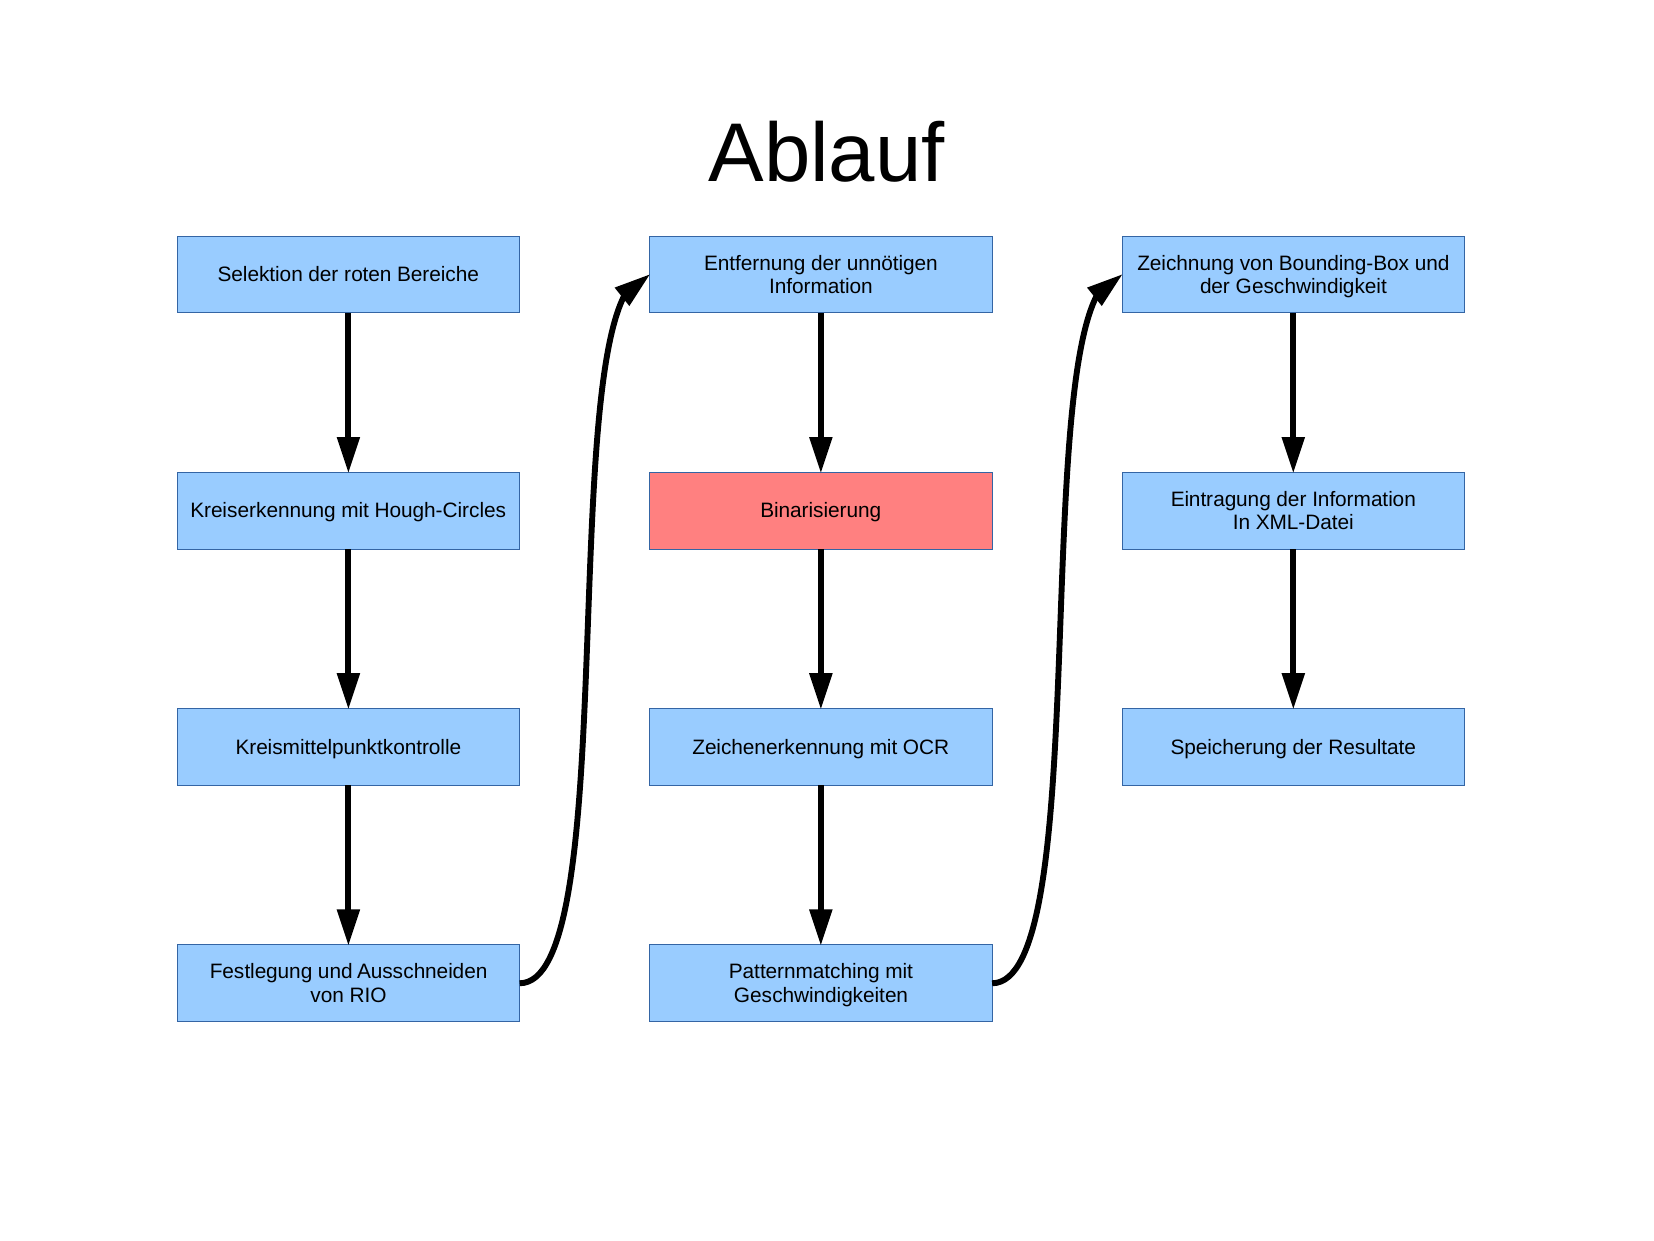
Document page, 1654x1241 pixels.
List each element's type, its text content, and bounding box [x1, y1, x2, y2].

text_box Festlegung und Ausschneiden von RIO [177, 944, 520, 1022]
text_box Patternmatching mit Geschwindigkeiten [649, 944, 993, 1022]
title Ablauf [82, 49, 1571, 257]
text_box Binarisierung [649, 472, 993, 550]
text_box Zeichnung von Bounding-Box und der Geschwindigkeit [1122, 236, 1465, 313]
text_box Eintragung der Information In XML-Datei [1122, 472, 1465, 550]
text_box Entfernung der unnötigen Information [649, 236, 993, 313]
text_box Zeichenerkennung mit OCR [649, 708, 993, 786]
text_box Selektion der roten Bereiche [177, 236, 520, 313]
text_box Kreiserkennung mit Hough-Circles [177, 472, 520, 550]
text_box Kreismittelpunktkontrolle [177, 708, 520, 786]
text_box Speicherung der Resultate [1122, 708, 1465, 786]
